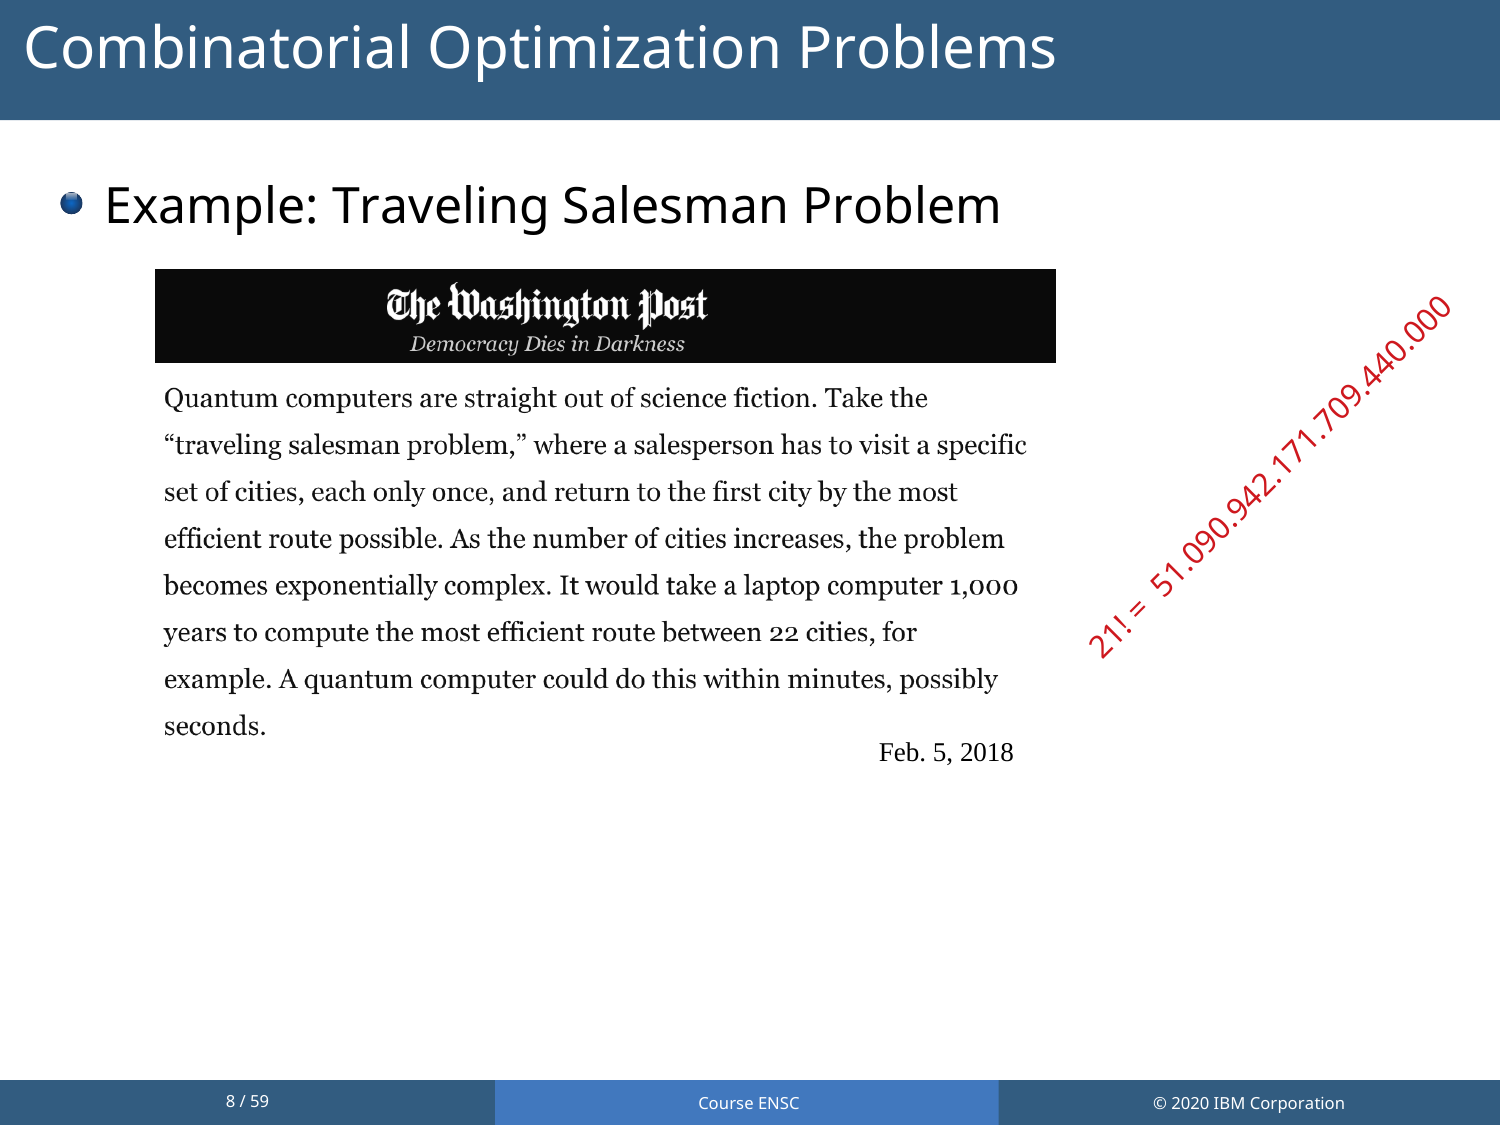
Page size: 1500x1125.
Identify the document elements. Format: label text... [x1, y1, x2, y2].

picture [155, 269, 1056, 363]
title Combinatorial Optimization Problems [0, 0, 1500, 121]
text_box 21! = 51.090.942.171.709.440.000 [1064, 214, 1500, 699]
picture [152, 371, 1053, 750]
text_box Feb. 5, 2018 [864, 726, 1029, 775]
list Example: Traveling Salesman Problem [45, 165, 1441, 300]
